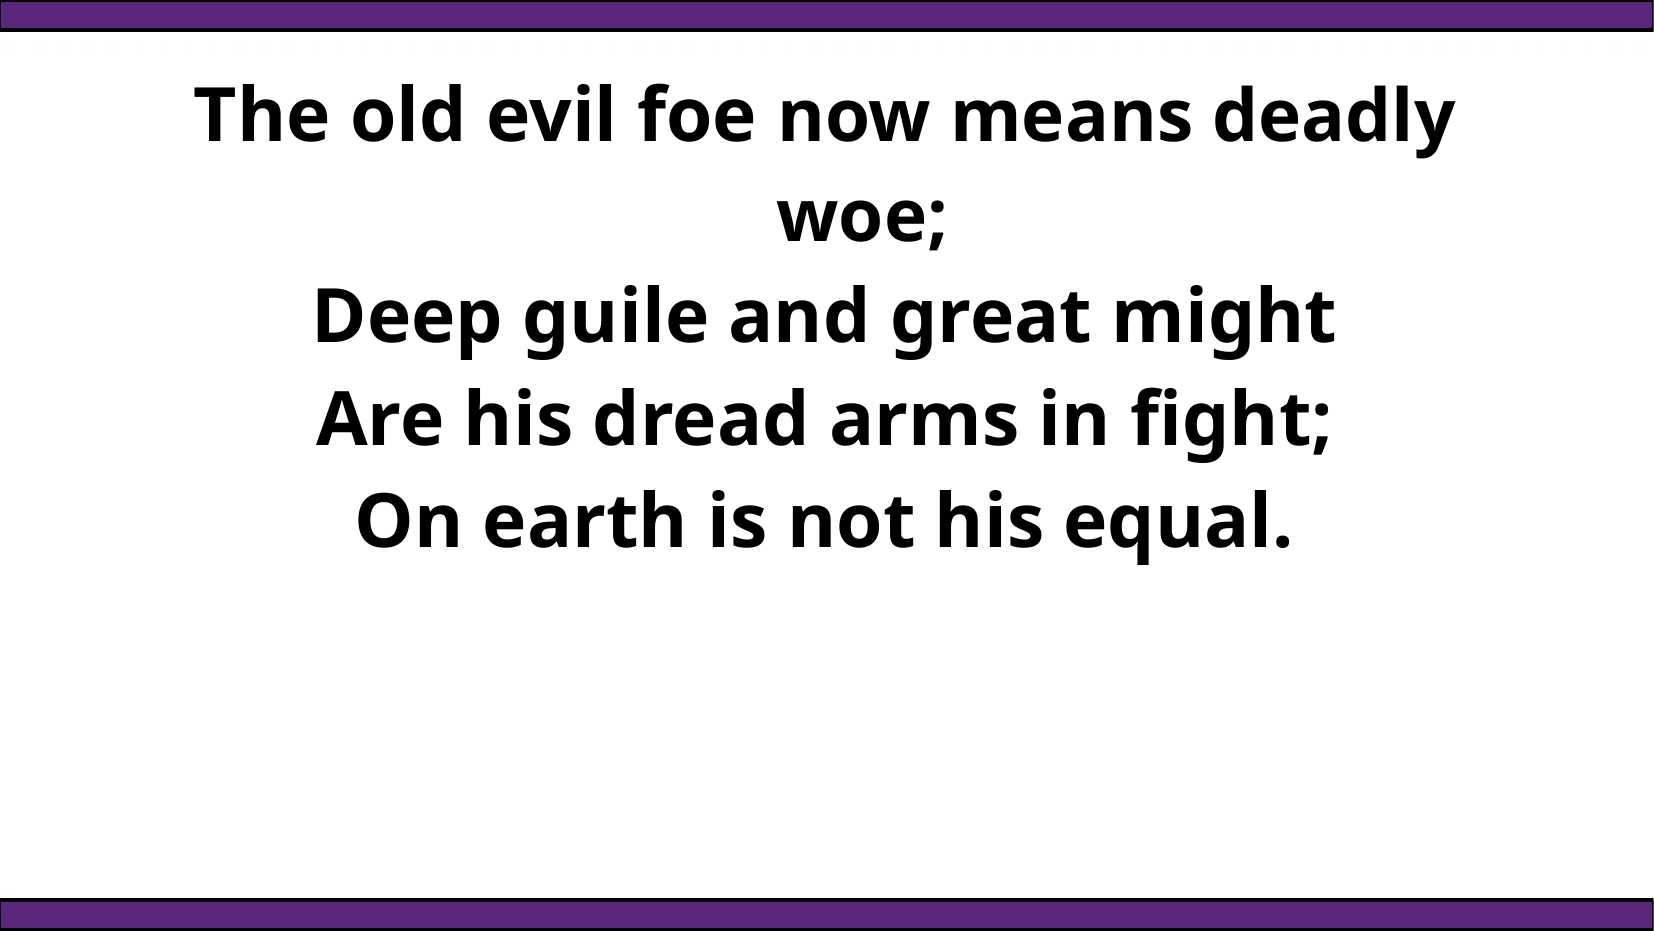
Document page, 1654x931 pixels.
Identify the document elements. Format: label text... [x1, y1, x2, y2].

text_box The old evil foe now means deadly woe; Deep guile and great might Are his dread arms in fight; On earth is not his equal. [105, 53, 1546, 468]
picture [0, 31, 1654, 900]
text_box [0, 0, 1654, 31]
text_box [0, 900, 1654, 931]
